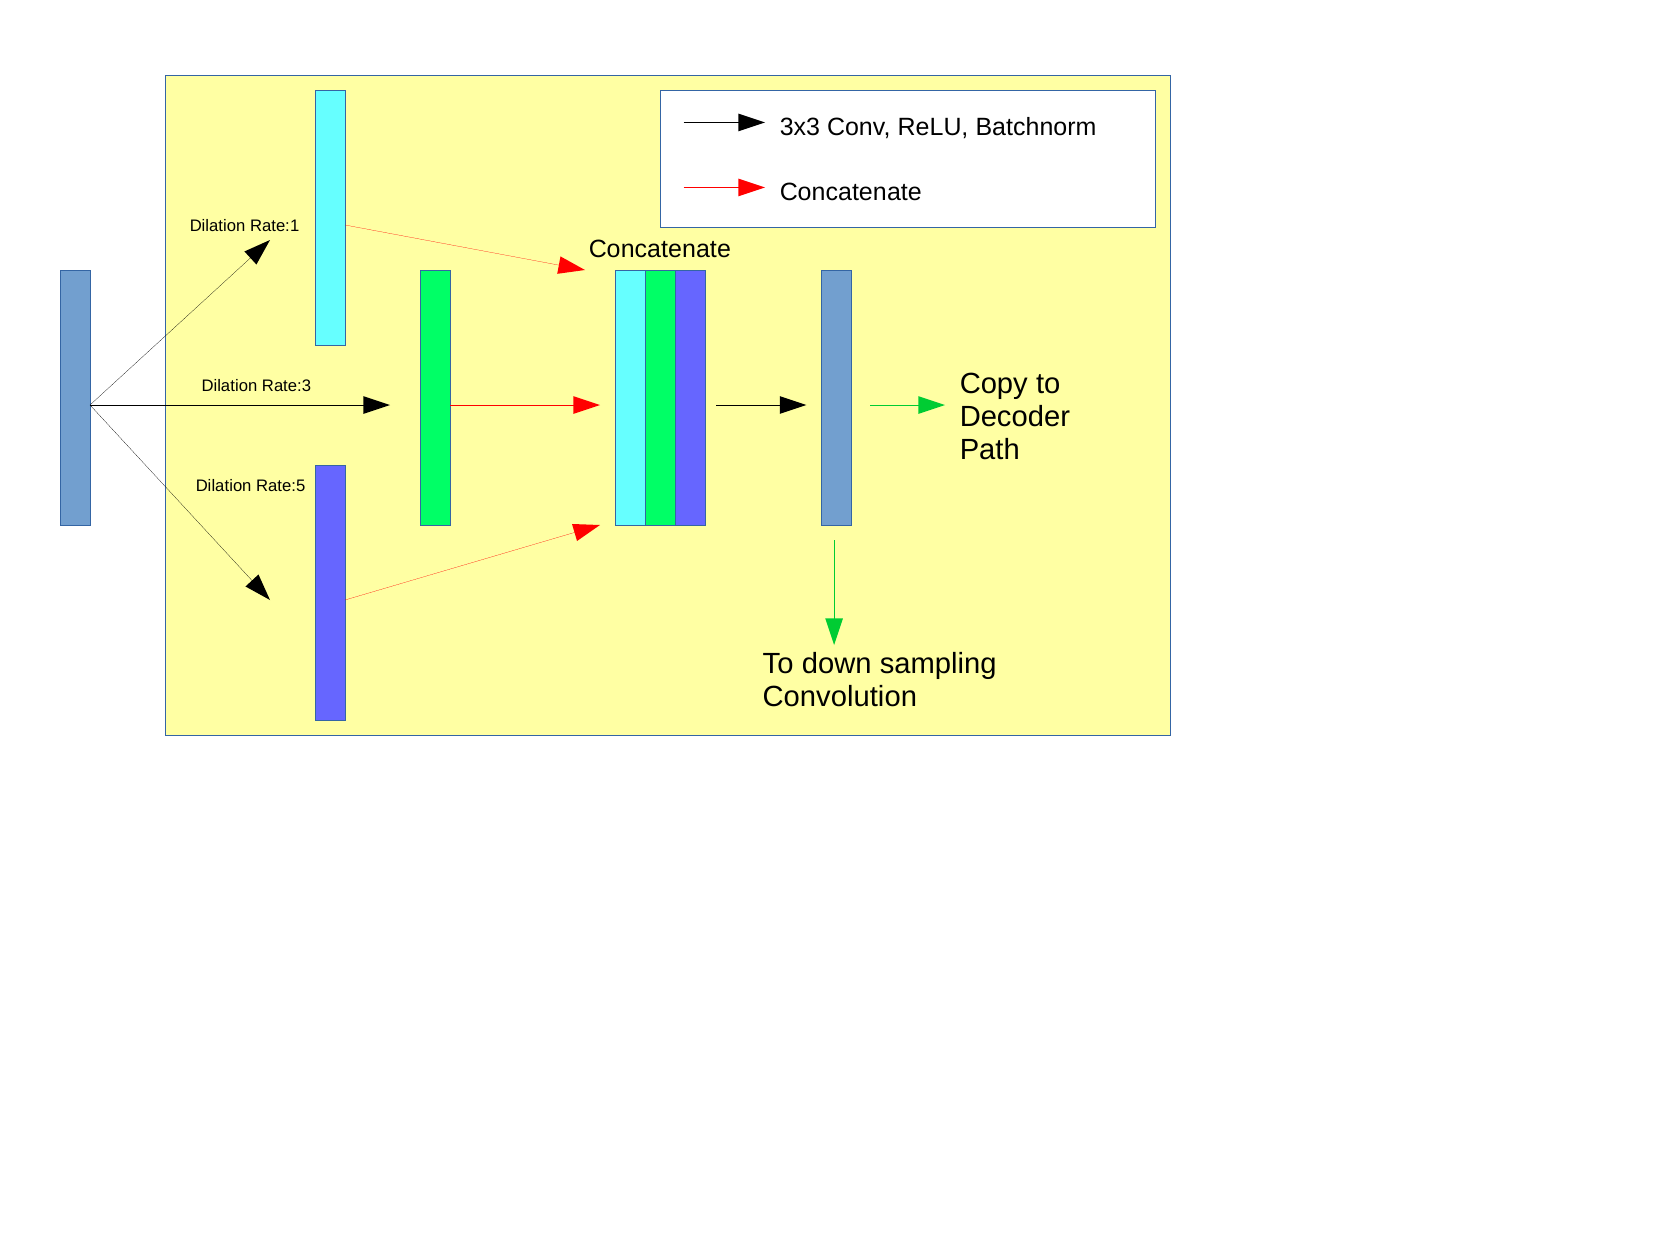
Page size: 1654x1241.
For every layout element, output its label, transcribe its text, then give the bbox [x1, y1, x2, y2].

text_box Dilation Rate:5 [181, 469, 321, 503]
text_box [60, 270, 91, 526]
text_box Dilation Rate:3 [186, 368, 327, 403]
text_box 3x3 Conv, ReLU, Batchnorm [765, 105, 1126, 163]
text_box Copy to Decoder Path [945, 360, 1126, 474]
text_box To down sampling Convolution [747, 639, 1021, 721]
text_box Dilation Rate:1 [175, 209, 315, 243]
text_box Concatenate [765, 170, 1126, 228]
text_box Concatenate [574, 227, 747, 271]
text_box [165, 75, 1171, 736]
